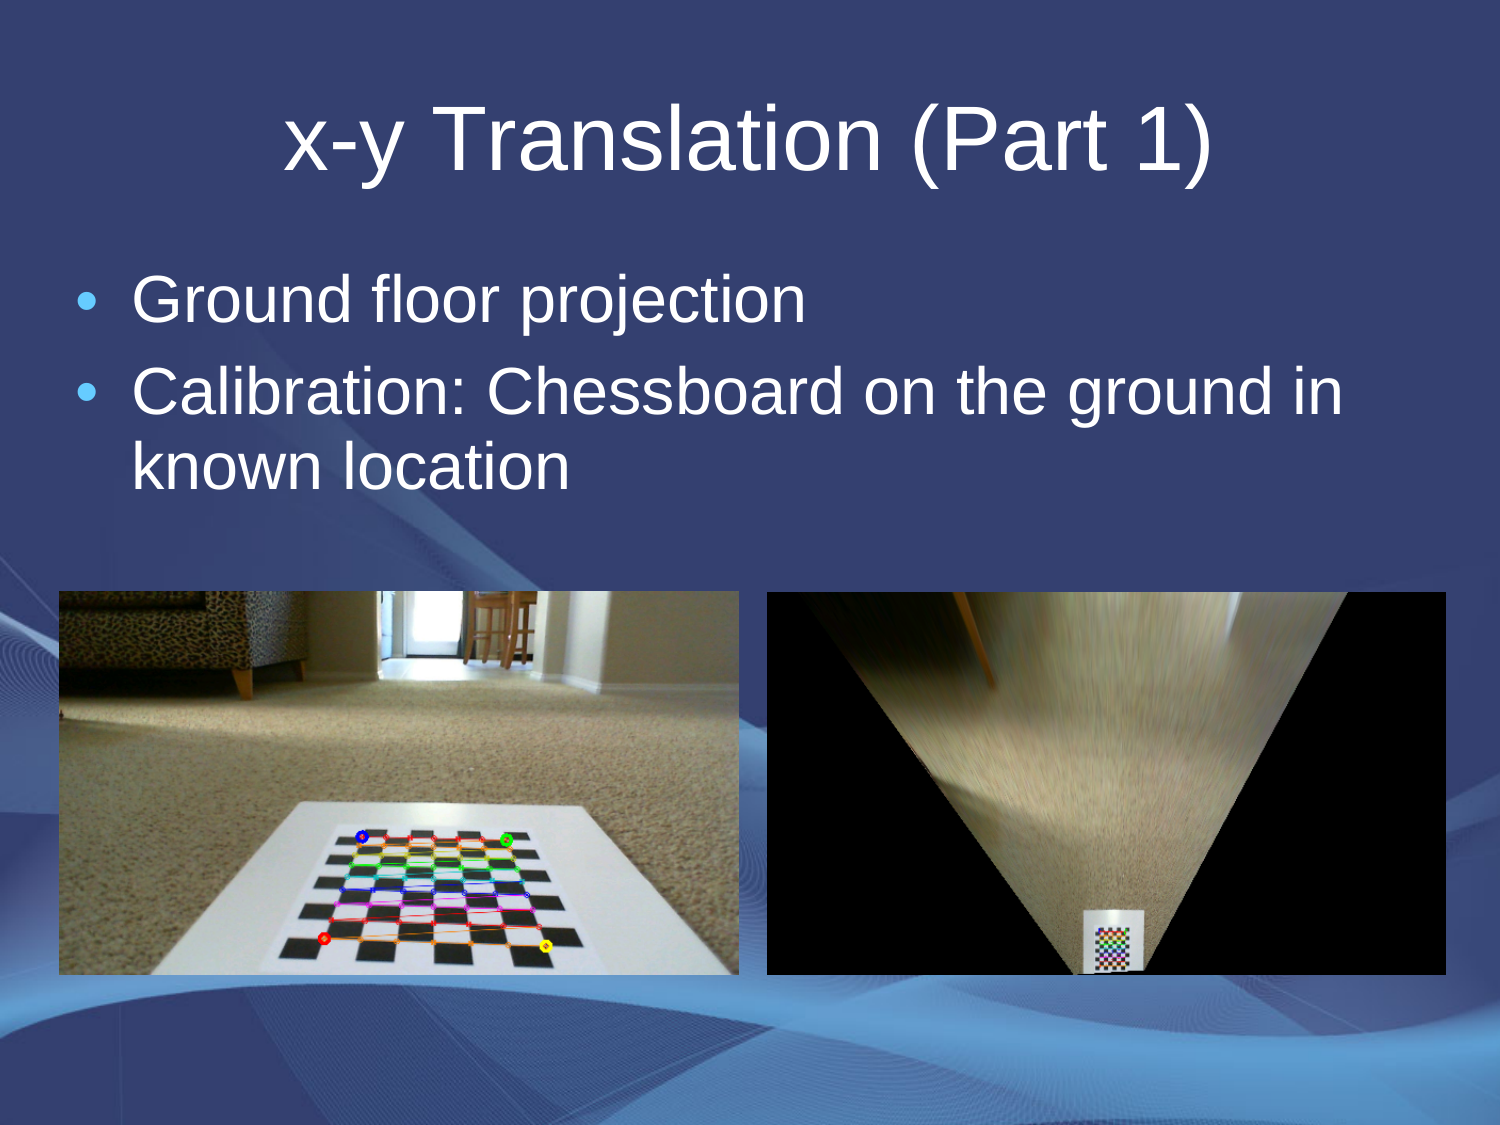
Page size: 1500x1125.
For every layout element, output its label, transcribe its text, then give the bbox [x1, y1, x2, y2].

title x-y Translation (Part 1) [75, 52, 1426, 226]
list Ground floor projection Calibration: Chessboard on the ground in known location [75, 262, 1426, 863]
picture [0, 0, 1500, 1125]
